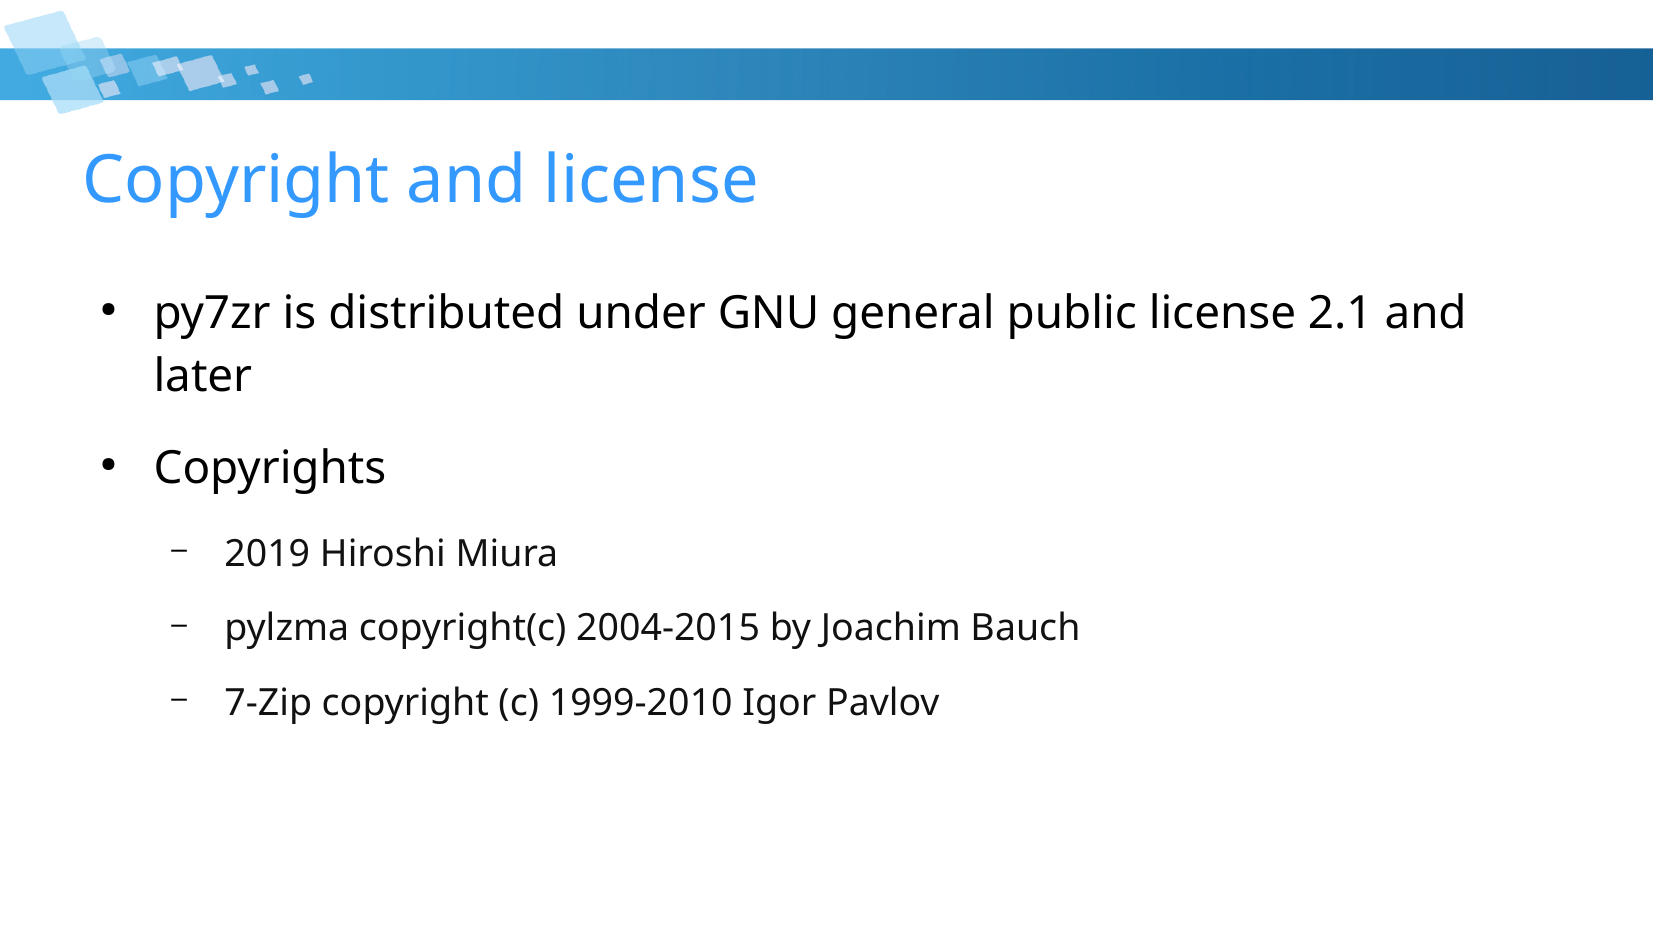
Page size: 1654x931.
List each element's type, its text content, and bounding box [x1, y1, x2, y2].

picture [0, 0, 1653, 929]
title Copyright and license [82, 99, 1571, 255]
list py7zr is distributed under GNU general public license 2.1 and later Copyrights 2019 Hiroshi Miura pylzma copyright(c) 2004-2015 by Joachim Bauch 7-Zip copyright (c) 1999-2010 Igor Pavlov [82, 279, 1571, 820]
